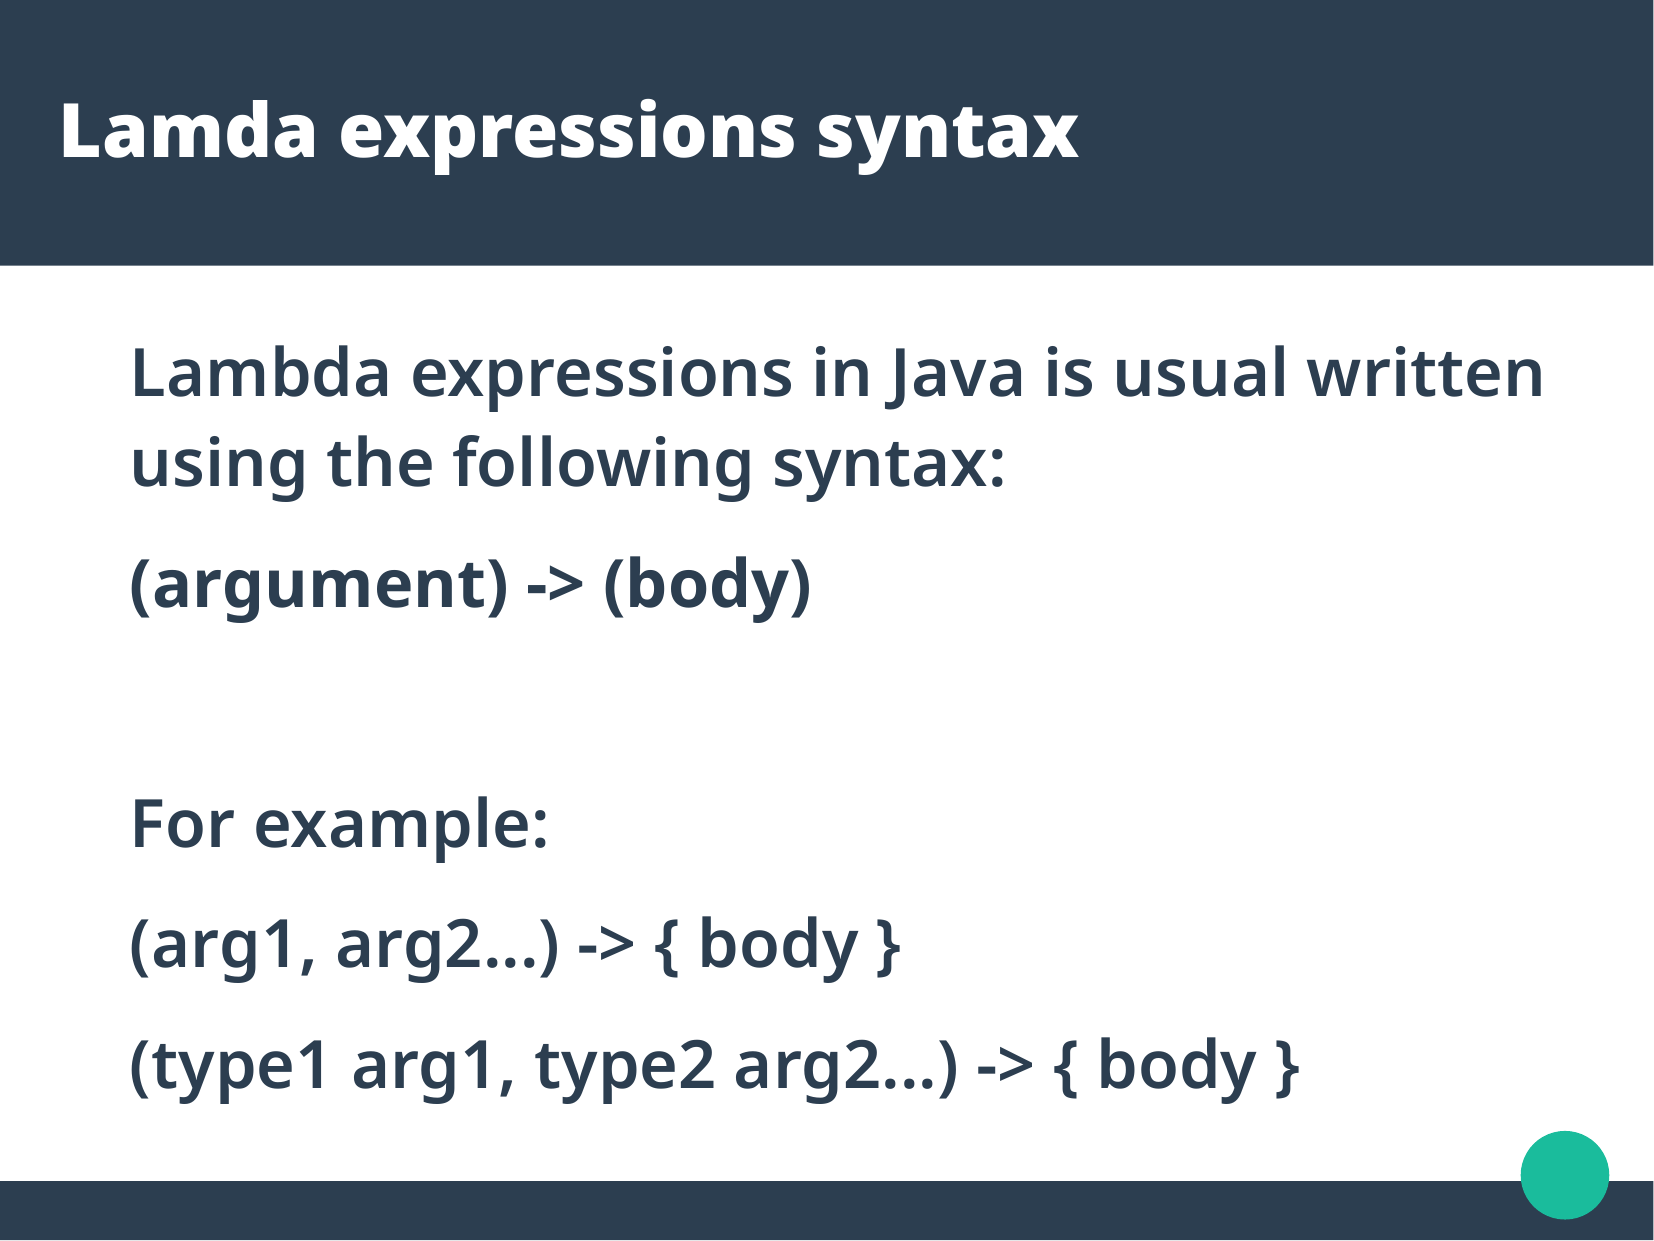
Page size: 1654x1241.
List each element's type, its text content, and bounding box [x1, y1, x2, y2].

title Lamda expressions syntax [59, 49, 1595, 207]
list Lambda expressions in Java is usual written using the following syntax: (argument) -> (body) For example: (arg1, arg2...) -> { body } (type1 arg1, type2 arg2...) -> { body } [59, 324, 1595, 1152]
